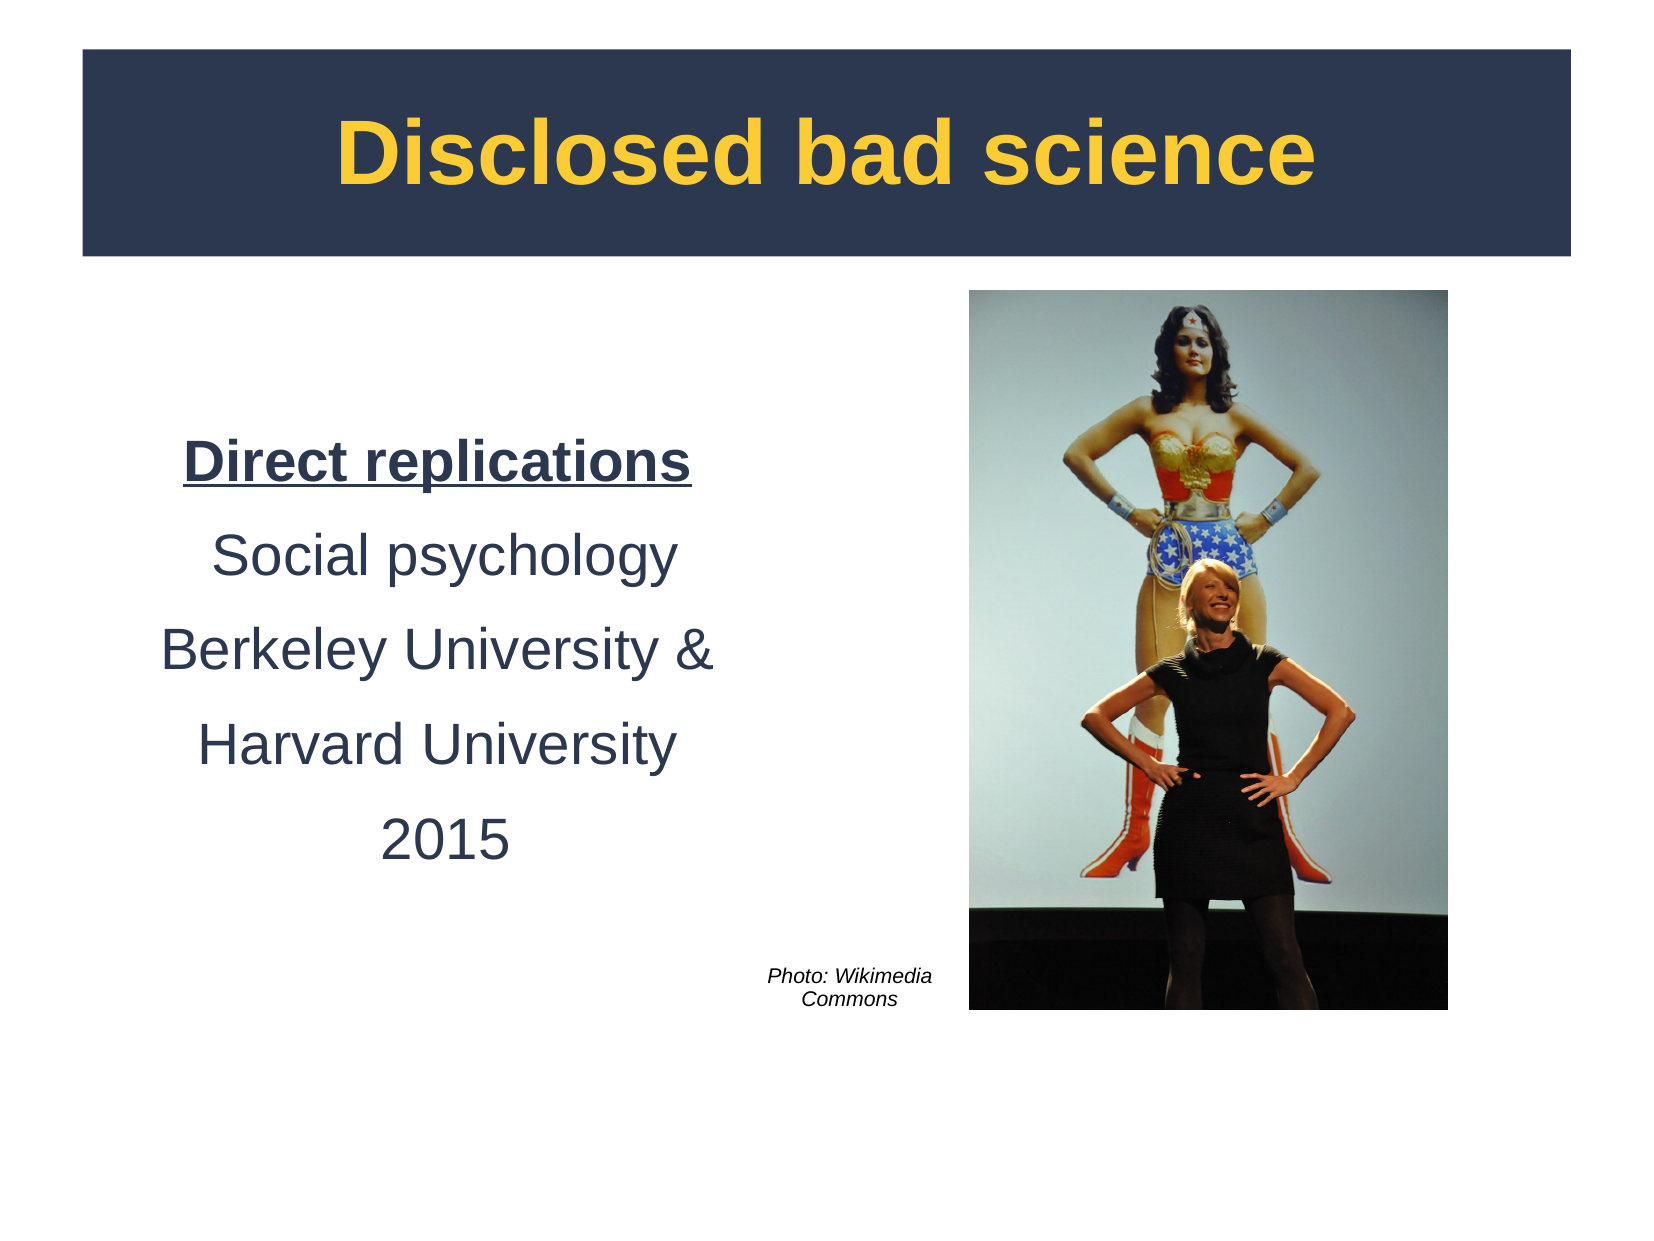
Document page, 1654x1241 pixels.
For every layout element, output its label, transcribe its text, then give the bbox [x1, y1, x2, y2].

title Disclosed bad science [82, 49, 1571, 257]
text_box Photo: Wikimedia Commons [720, 963, 934, 1016]
list Direct replications Social psychology Berkeley University & Harvard University 2015 [82, 290, 809, 1010]
picture [969, 290, 1448, 1010]
